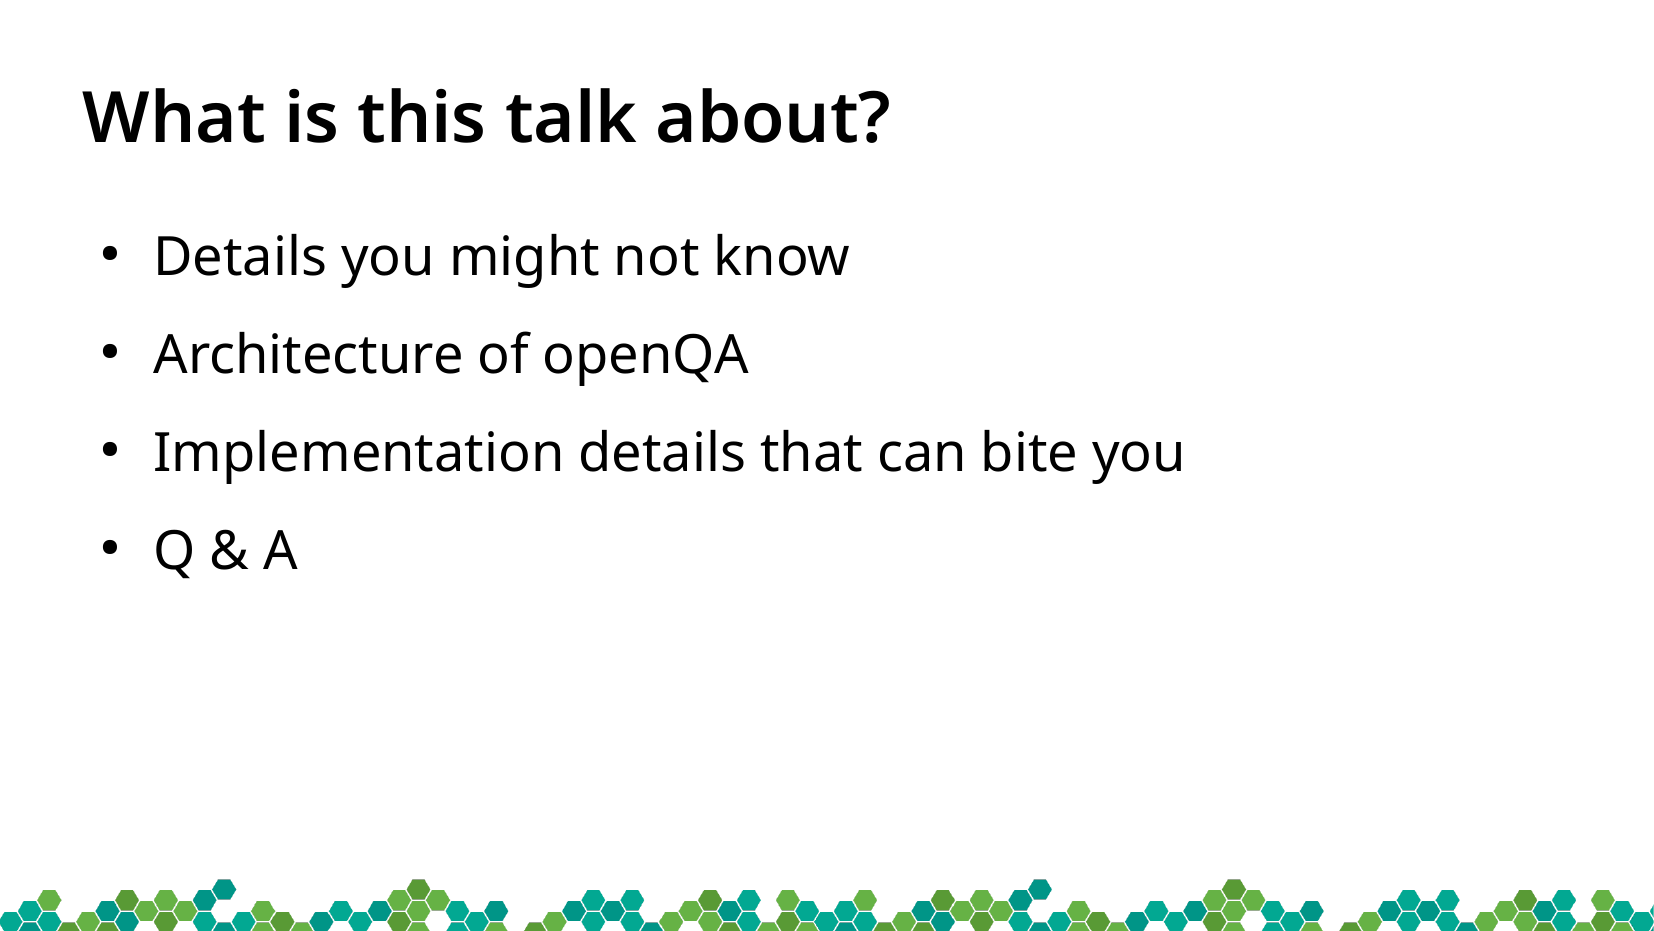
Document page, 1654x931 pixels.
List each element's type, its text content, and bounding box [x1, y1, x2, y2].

title What is this talk about? [82, 37, 1571, 193]
picture [0, 871, 1654, 931]
list Details you might not know Architecture of openQA Implementation details that can bite you Q & A [82, 217, 1571, 758]
